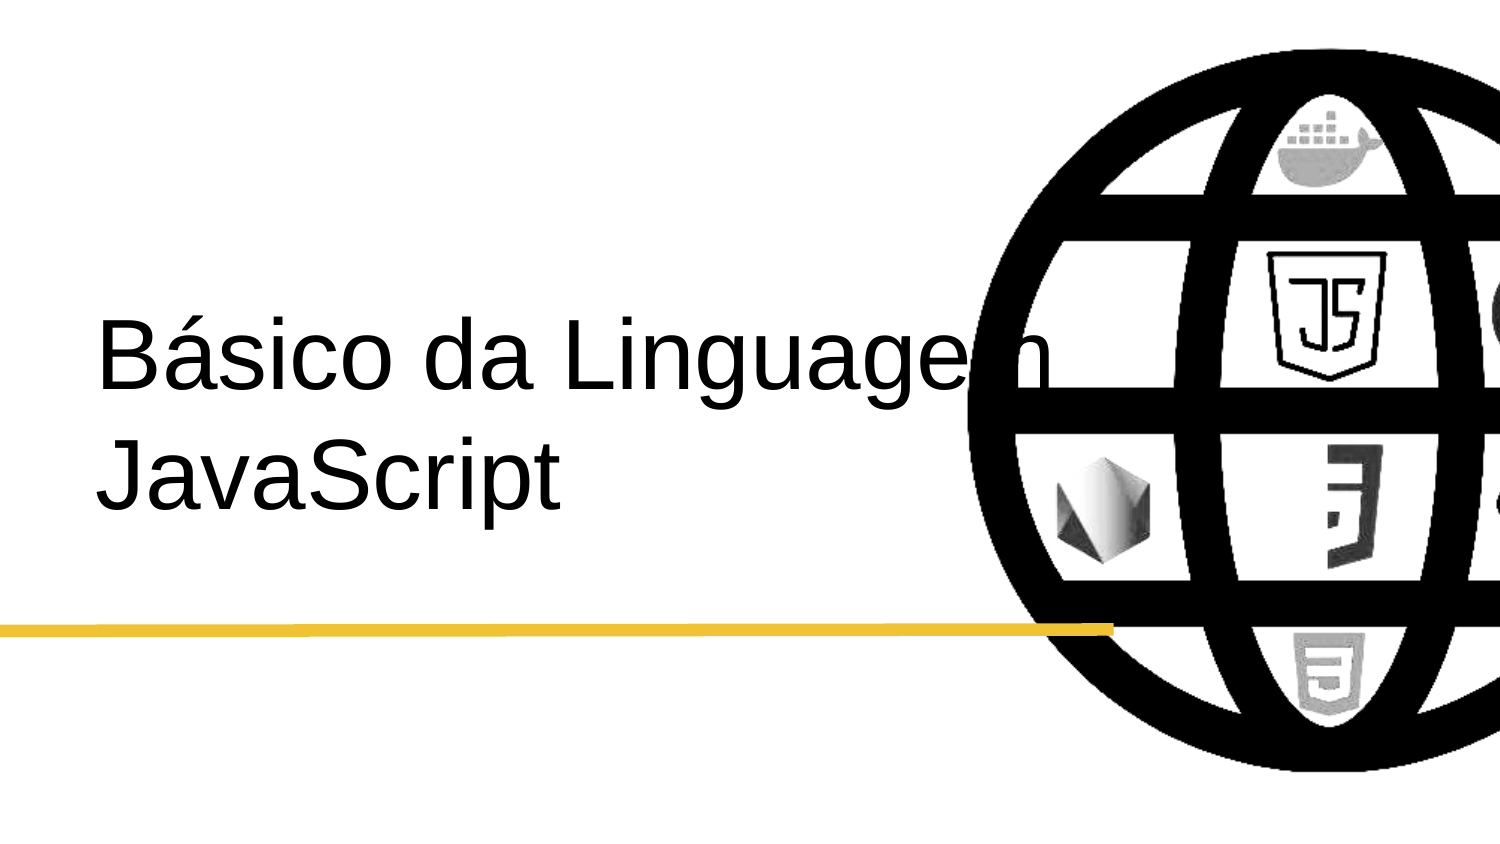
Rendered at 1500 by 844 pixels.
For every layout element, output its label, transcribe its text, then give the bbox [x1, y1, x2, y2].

picture [941, 0, 1500, 844]
title Básico da Linguagem JavaScript [80, 73, 1125, 745]
